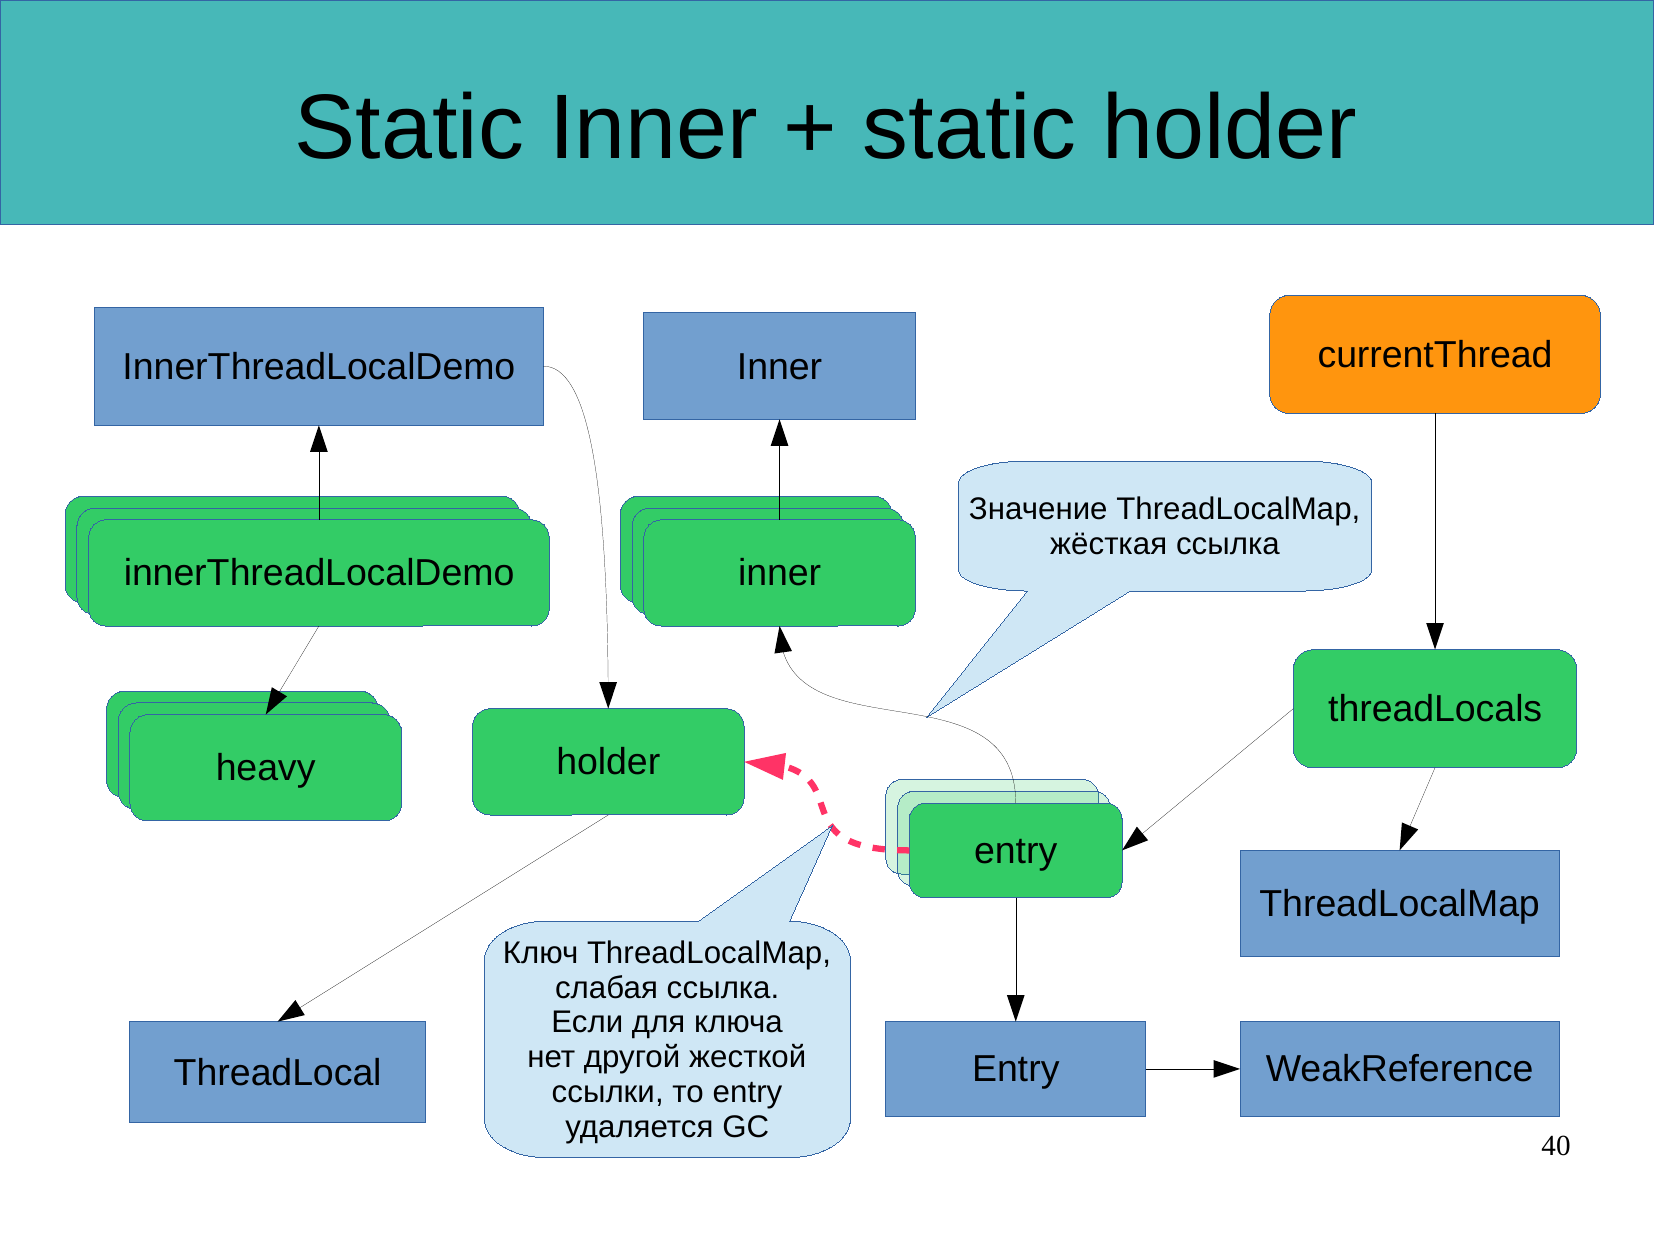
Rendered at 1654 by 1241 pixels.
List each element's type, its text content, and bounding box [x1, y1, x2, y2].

text_box WeakReference [1240, 1021, 1560, 1117]
title Static Inner + static holder [82, 23, 1571, 231]
text_box ThreadLocal [129, 1021, 426, 1123]
text_box [320, 496, 531, 519]
text_box Inner [643, 312, 916, 420]
text_box [1014, 779, 1110, 803]
text_box [106, 691, 270, 809]
text_box [268, 691, 389, 715]
text_box [620, 496, 779, 614]
text_box inner [643, 519, 916, 627]
text_box holder [472, 708, 745, 816]
text_box Entry [885, 1021, 1146, 1117]
text_box [885, 779, 1015, 886]
text_box innerThreadLocalDemo [88, 519, 550, 627]
text_box heavy [129, 714, 402, 821]
text_box currentThread [1269, 295, 1601, 414]
text_box Значение ThreadLocalMap, жёсткая ссылка [927, 461, 1372, 716]
text_box threadLocals [1293, 649, 1577, 768]
text_box InnerThreadLocalDemo [94, 307, 544, 426]
text_box entry [909, 803, 1123, 898]
text_box ThreadLocalMap [1240, 850, 1560, 957]
text_box Ключ ThreadLocalMap, слабая ссылка. Если для ключа нет другой жесткой ссылки, то entry удаляется GC [484, 825, 851, 1158]
text_box [65, 496, 319, 614]
text_box [780, 496, 903, 520]
